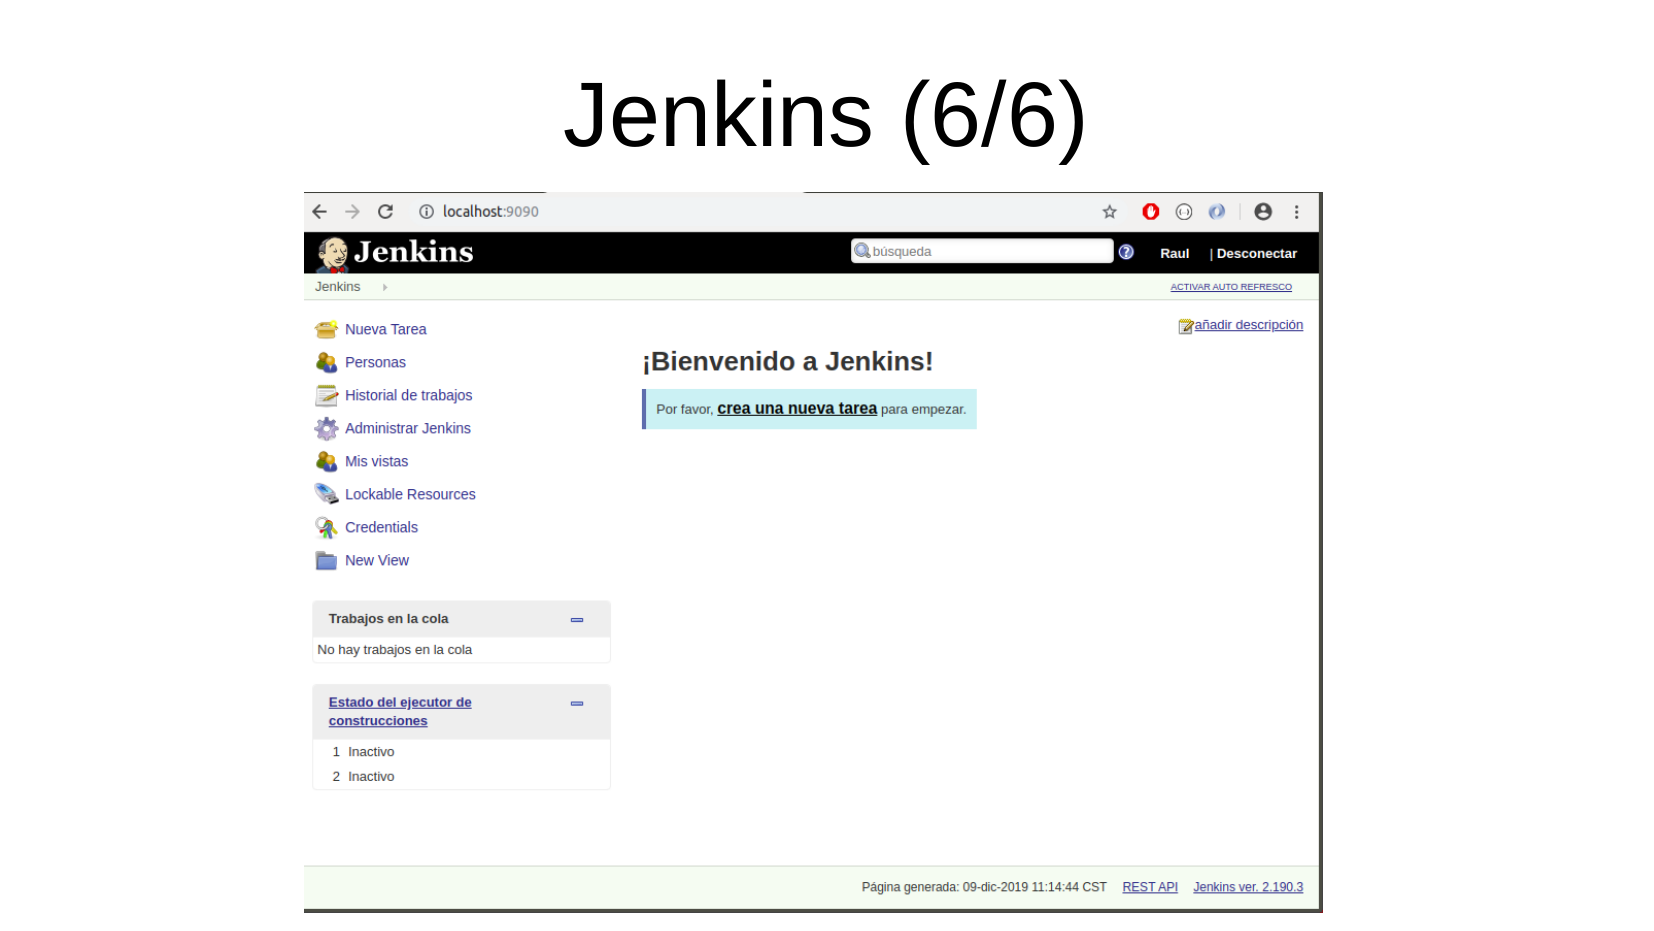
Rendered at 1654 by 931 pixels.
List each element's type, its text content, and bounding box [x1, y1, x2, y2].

picture [304, 192, 1323, 913]
title Jenkins (6/6) [82, 37, 1571, 193]
